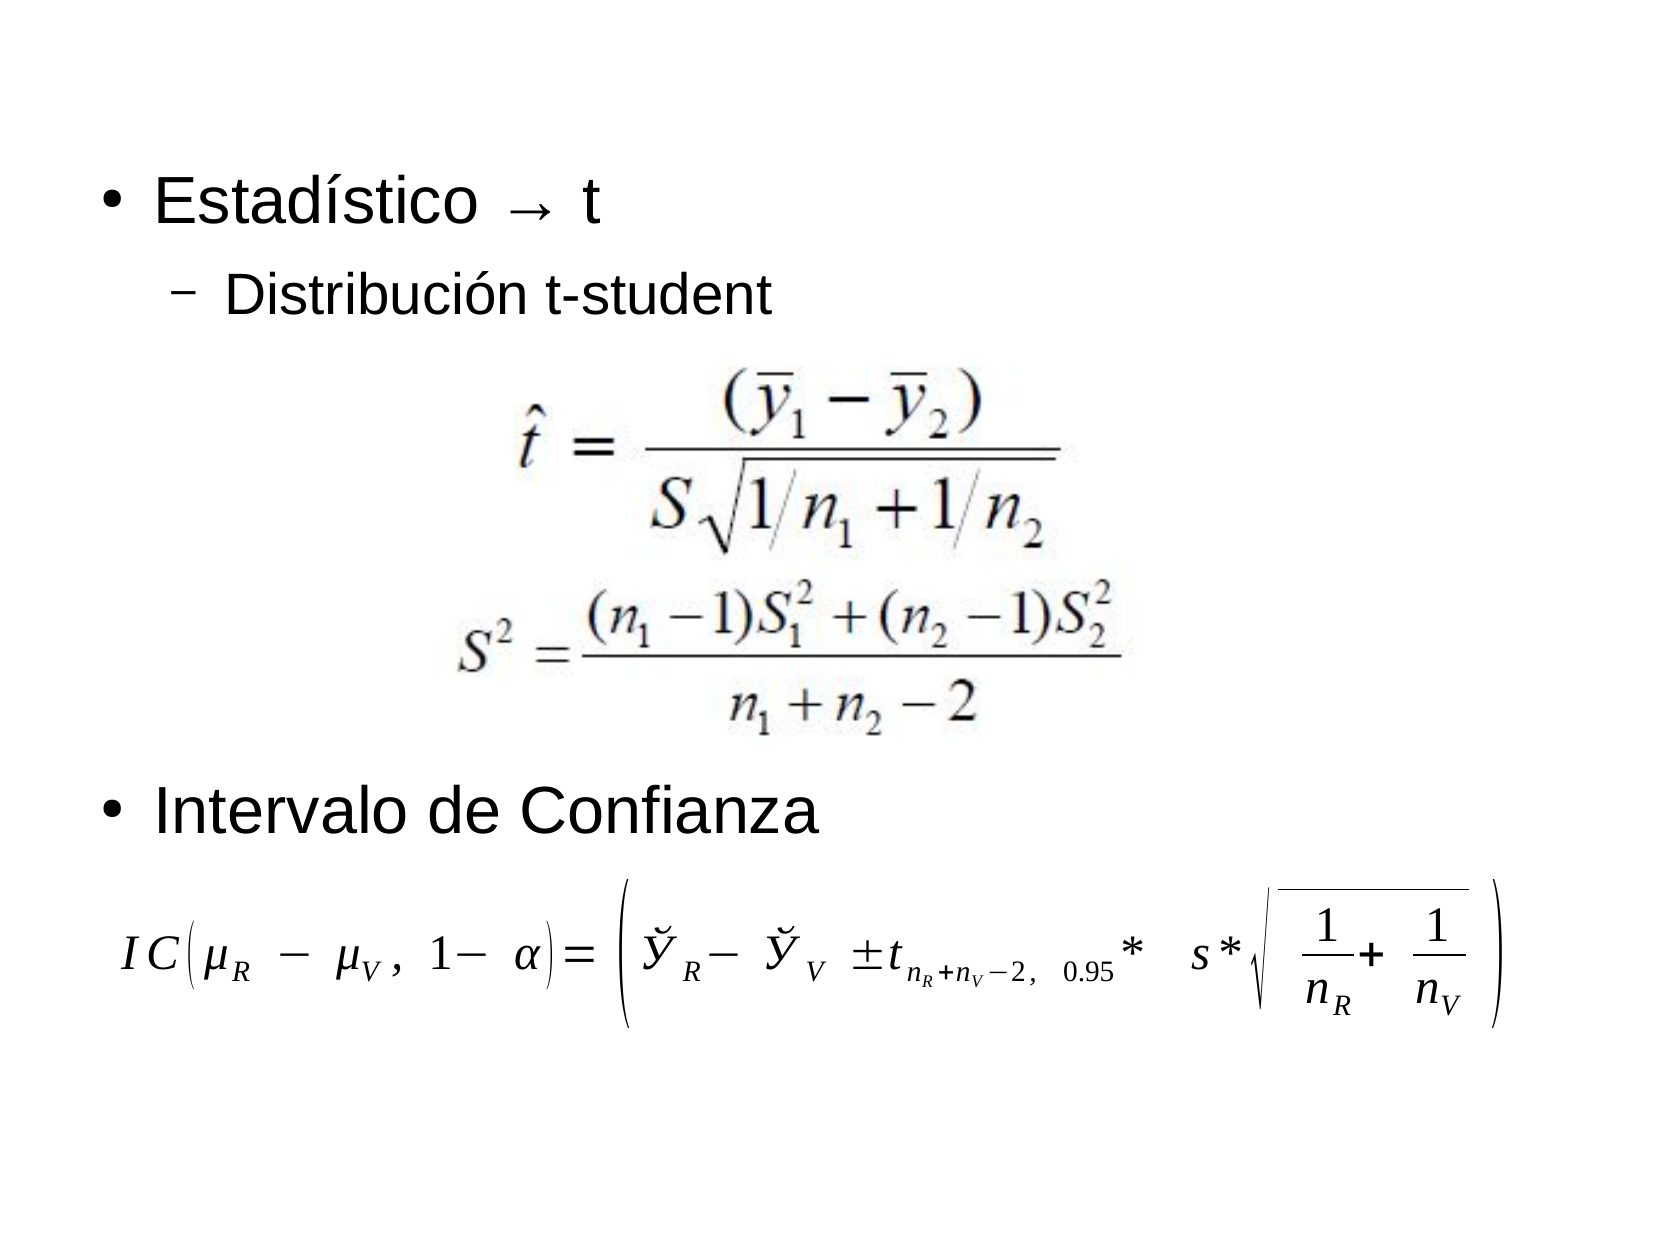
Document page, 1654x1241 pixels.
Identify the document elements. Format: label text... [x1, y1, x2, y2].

chart [106, 879, 1524, 1028]
list Estadístico → t Distribución t-student Intervalo de Confianza [82, 59, 1595, 1193]
picture [437, 366, 1144, 743]
